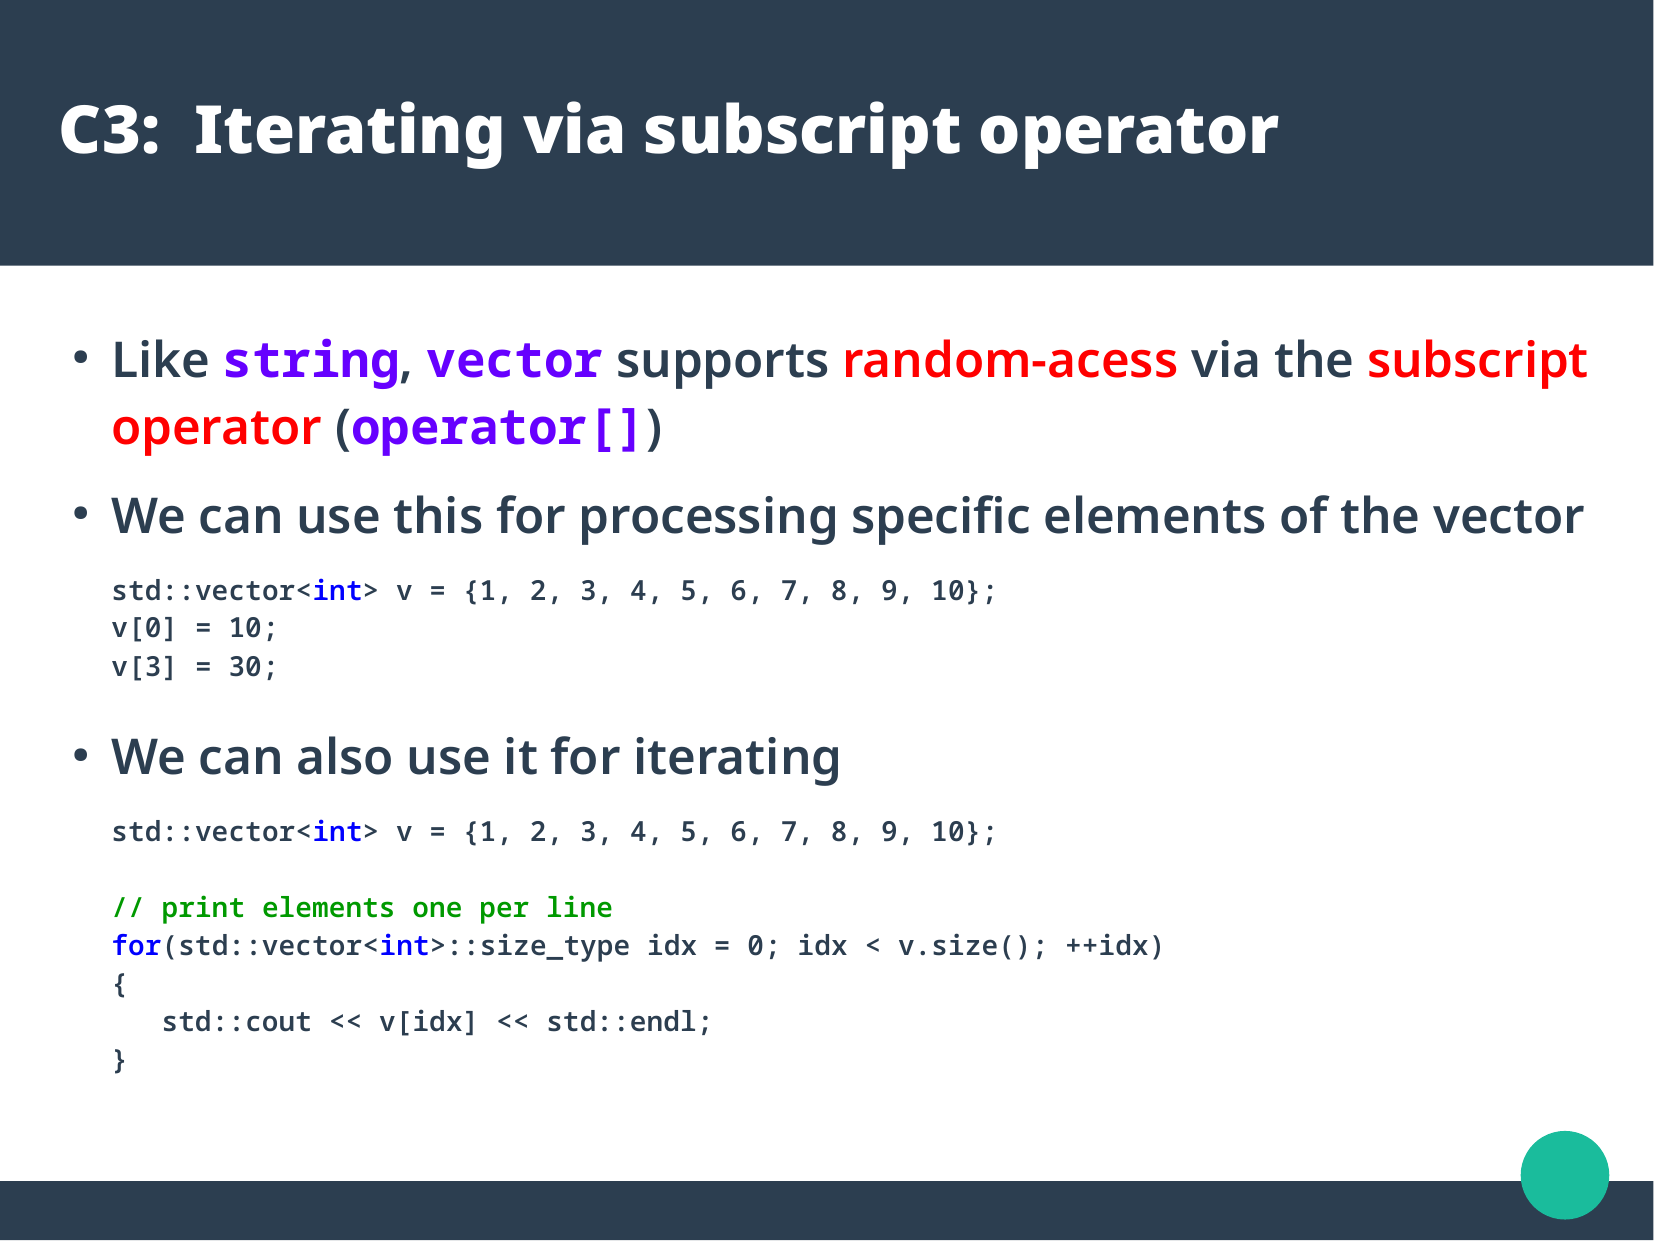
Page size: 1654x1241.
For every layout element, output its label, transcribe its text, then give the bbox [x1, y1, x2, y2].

list Like string, vector supports random-acess via the subscript operator (operator[]) We can use this for processing specific elements of the vector std::vector<int> v = {1, 2, 3, 4, 5, 6, 7, 8, 9, 10}; v[0] = 10; v[3] = 30; We can also use it for iterating std::vector<int> v = {1, 2, 3, 4, 5, 6, 7, 8, 9, 10}; // print elements one per line for(std::vector<int>::size_type idx = 0; idx < v.size(); ++idx) { std::cout << v[idx] << std::endl; } [59, 324, 1595, 1152]
title C3: Iterating via subscript operator [59, 49, 1595, 207]
